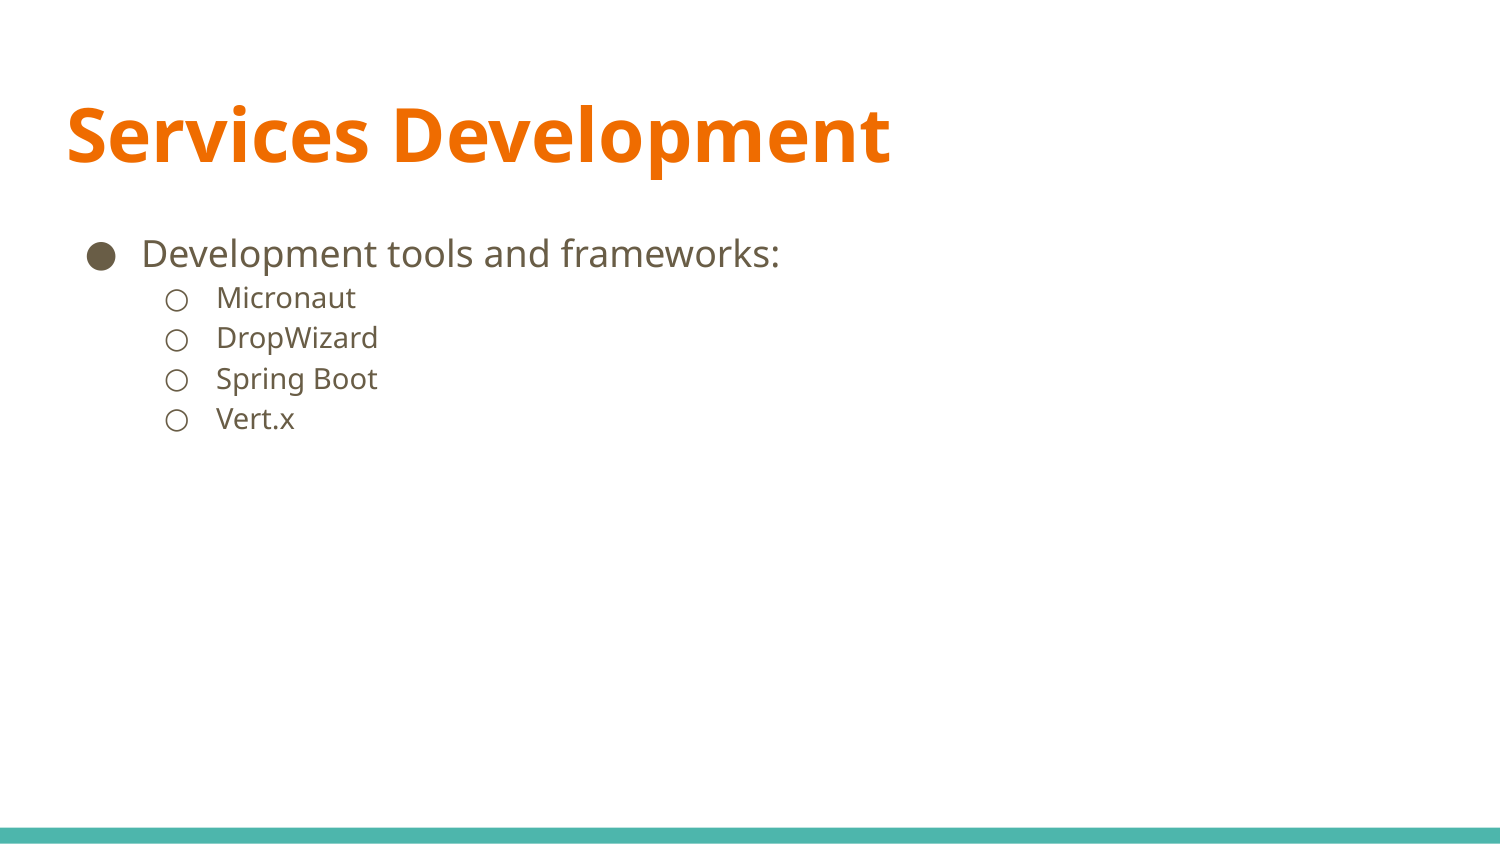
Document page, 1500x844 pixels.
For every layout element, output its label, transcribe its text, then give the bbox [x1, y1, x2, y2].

list Development tools and frameworks: Micronaut DropWizard Spring Boot Vert.x [51, 207, 1449, 750]
title Services Development [51, 72, 1449, 189]
